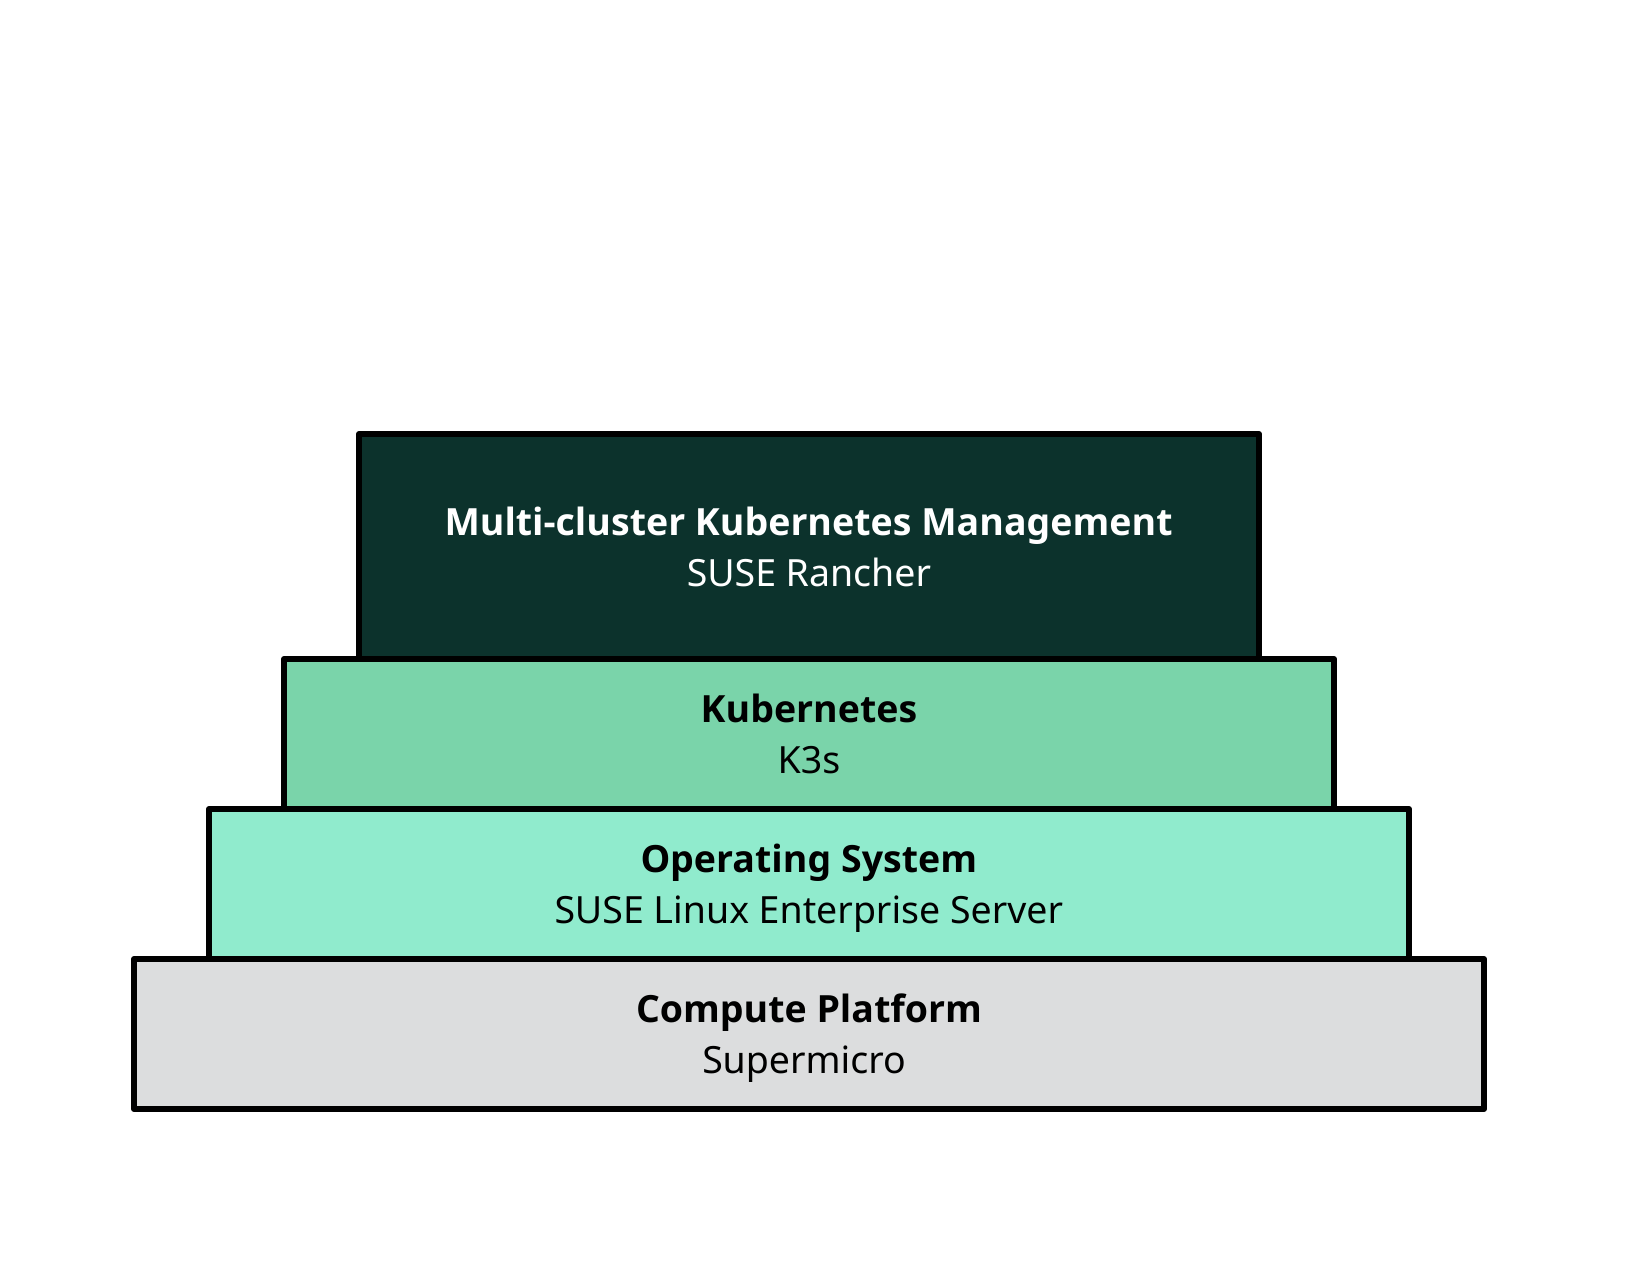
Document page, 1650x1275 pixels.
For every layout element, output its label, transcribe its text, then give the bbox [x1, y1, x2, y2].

text_box Kubernetes K3s [284, 659, 1335, 810]
text_box Compute Platform Supermicro [134, 959, 1485, 1110]
text_box Multi-cluster Kubernetes Management SUSE Rancher [359, 434, 1260, 660]
text_box Operating System SUSE Linux Enterprise Server [209, 809, 1410, 960]
